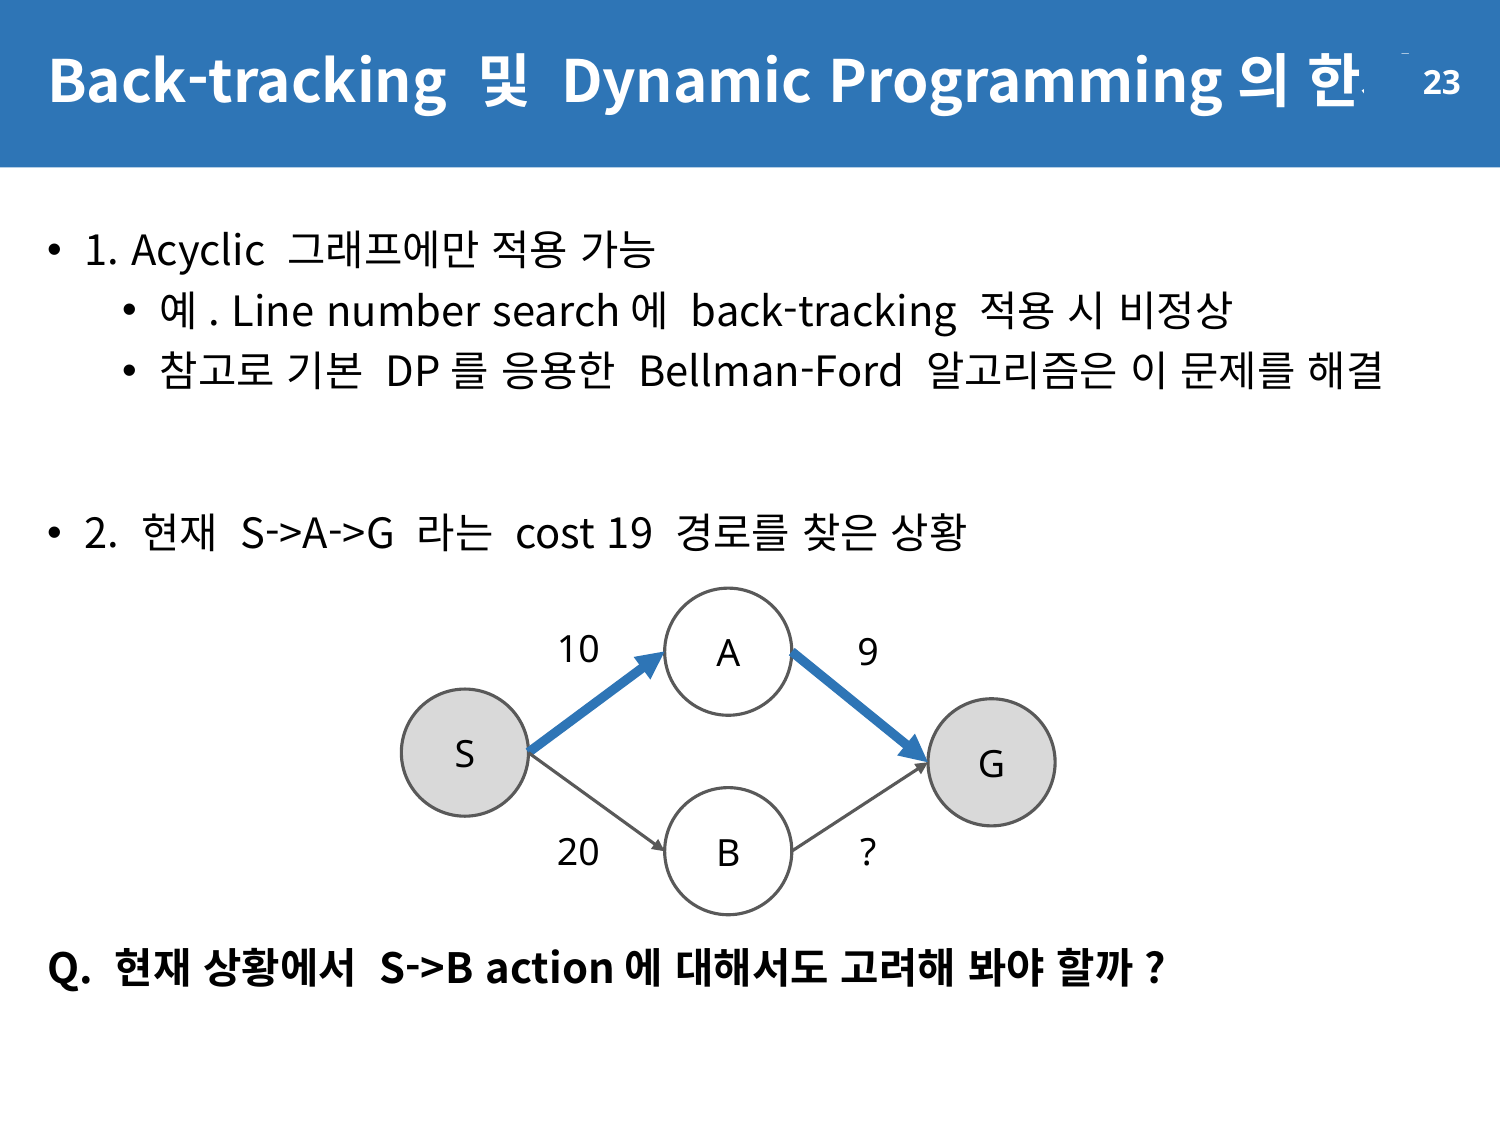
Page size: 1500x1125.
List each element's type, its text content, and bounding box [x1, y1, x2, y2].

text_box 9 [842, 621, 894, 681]
text_box 20 [542, 820, 615, 881]
text_box S [401, 689, 529, 817]
title Back-tracking 및 Dynamic Programming의 한계 [32, 20, 1476, 148]
text_box G [928, 698, 1056, 826]
slide_number <number> [1364, 53, 1476, 114]
text_box ? [845, 820, 892, 881]
text_box A [664, 588, 792, 716]
text_box B [664, 787, 792, 915]
list 1. Acyclic 그래프에만 적용 가능 예. Line number search에 back-tracking 적용 시 비정상 참고로 기본 DP를 응용한 Bellman-Ford 알고리즘은 이 문제를 해결 2. 현재 S->A->G 라는 cost 19 경로를 찾은 상황 Q. 현재 상황에서 S->B action에 대해서도 고려해 봐야 할까? [32, 206, 1476, 1100]
text_box 10 [542, 618, 615, 678]
